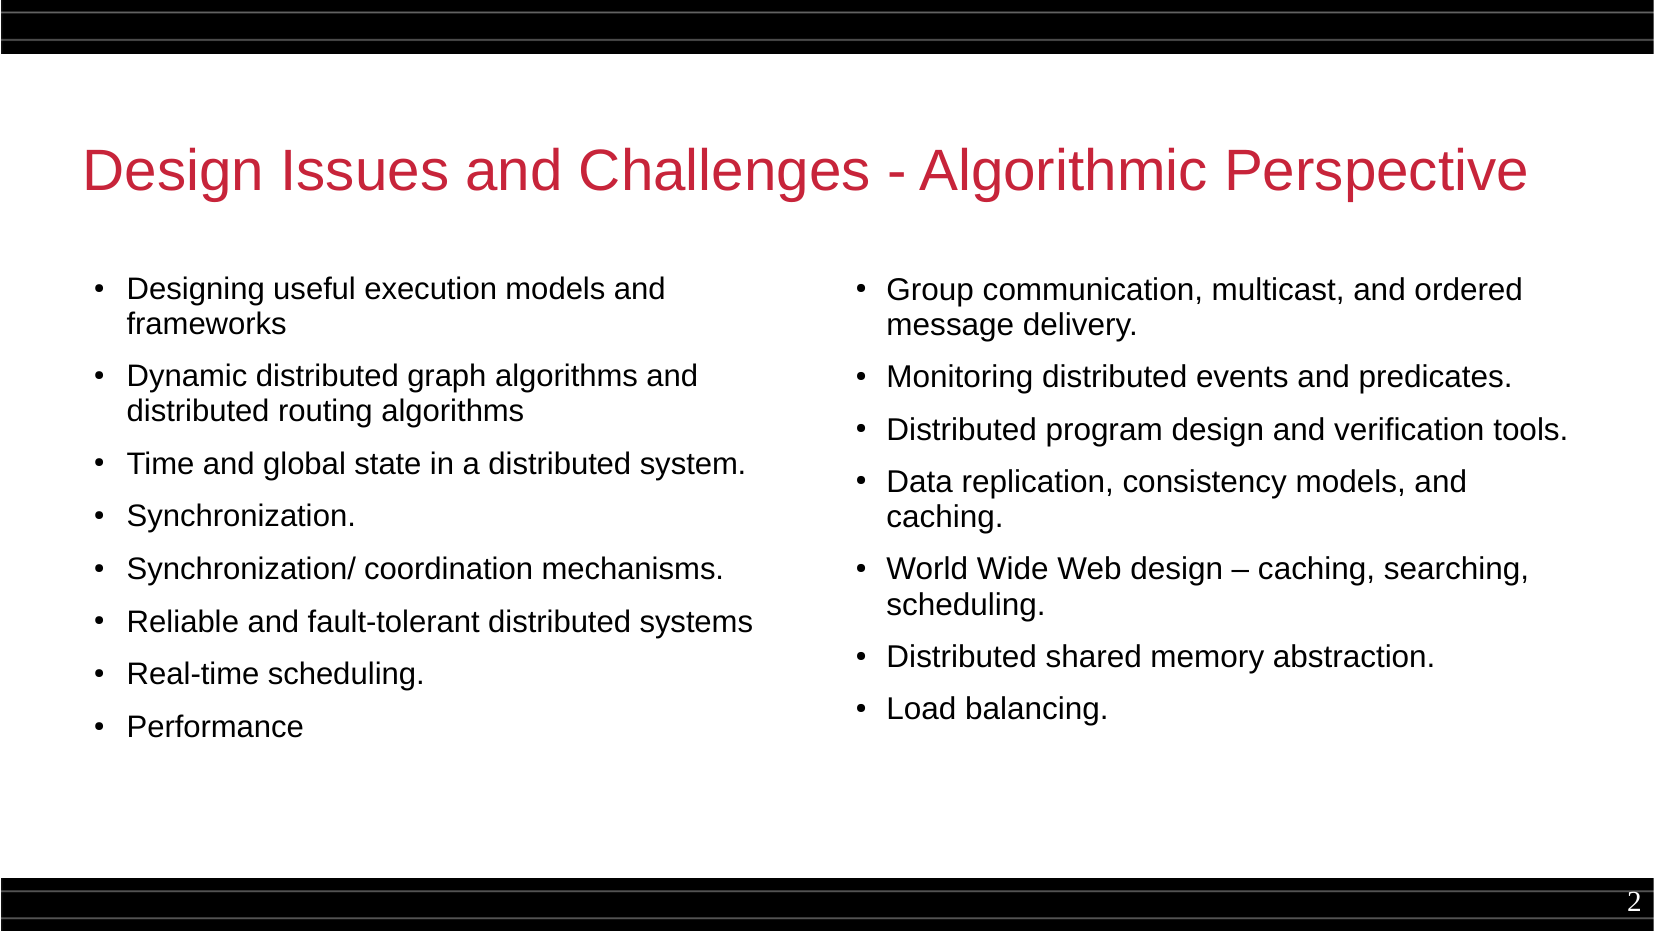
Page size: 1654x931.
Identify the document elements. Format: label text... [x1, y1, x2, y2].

list Group communication, multicast, and ordered message delivery. Monitoring distributed events and predicates. Distributed program design and verification tools. Data replication, consistency models, and caching. World Wide Web design – caching, searching, scheduling. Distributed shared memory abstraction. Load balancing. [845, 271, 1572, 758]
picture [1, 0, 1654, 54]
list Designing useful execution models and frameworks Dynamic distributed graph algorithms and distributed routing algorithms Time and global state in a distributed system. Synchronization. Synchronization/ coordination mechanisms. Reliable and fault-tolerant distributed systems Real-time scheduling. Performance [82, 271, 809, 758]
title Design Issues and Challenges - Algorithmic Perspective [82, 92, 1571, 249]
picture [1, 878, 1654, 931]
